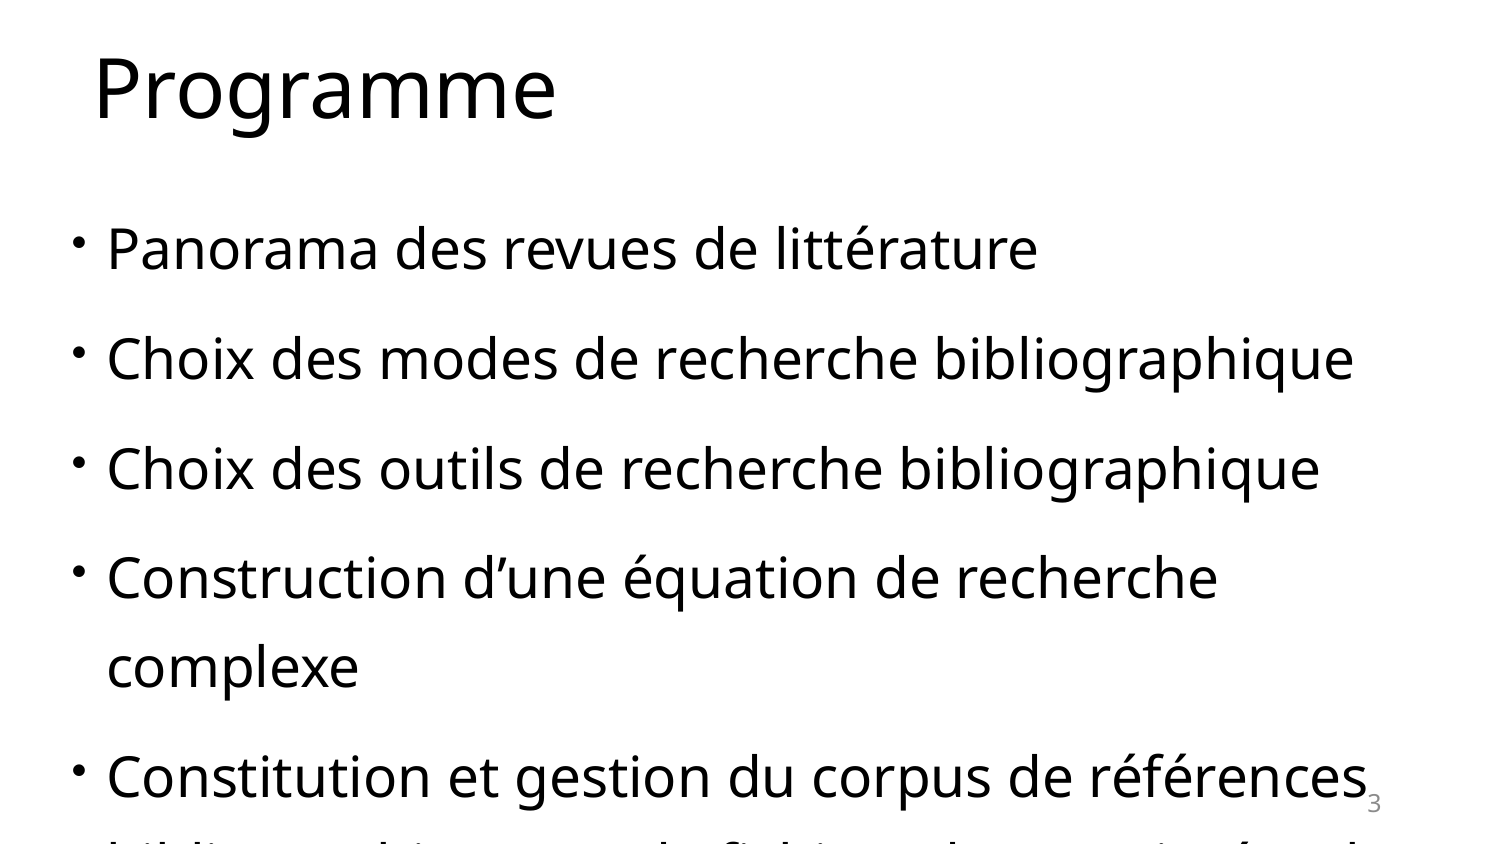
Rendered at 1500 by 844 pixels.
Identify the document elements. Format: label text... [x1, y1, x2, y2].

title Programme [92, 37, 1387, 128]
list Panorama des revues de littérature Choix des modes de recherche bibliographique Choix des outils de recherche bibliographique Construction d’une équation de recherche complexe Constitution et gestion du corpus de références bibliographiques et de fichiers de texte intégral [71, 197, 1434, 844]
